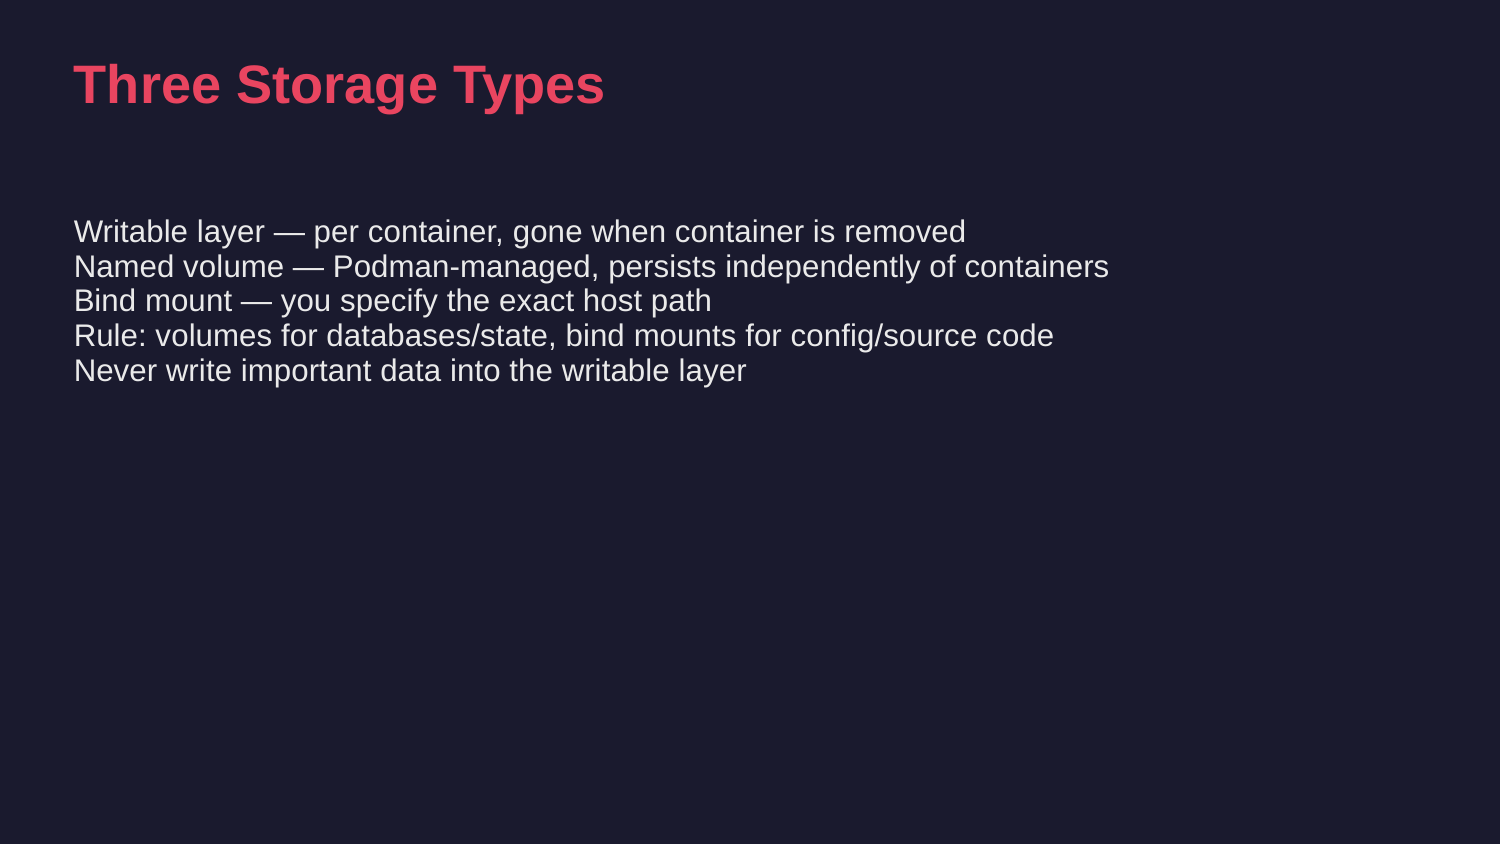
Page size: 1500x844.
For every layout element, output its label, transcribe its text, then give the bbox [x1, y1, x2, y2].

text_box Writable layer — per container, gone when container is removed Named volume — Podman-managed, persists independently of containers Bind mount — you specify the exact host path Rule: volumes for databases/state, bind mounts for config/source code Never write important data into the writable layer [59, 206, 1441, 798]
title Three Storage Types [59, 47, 1441, 166]
